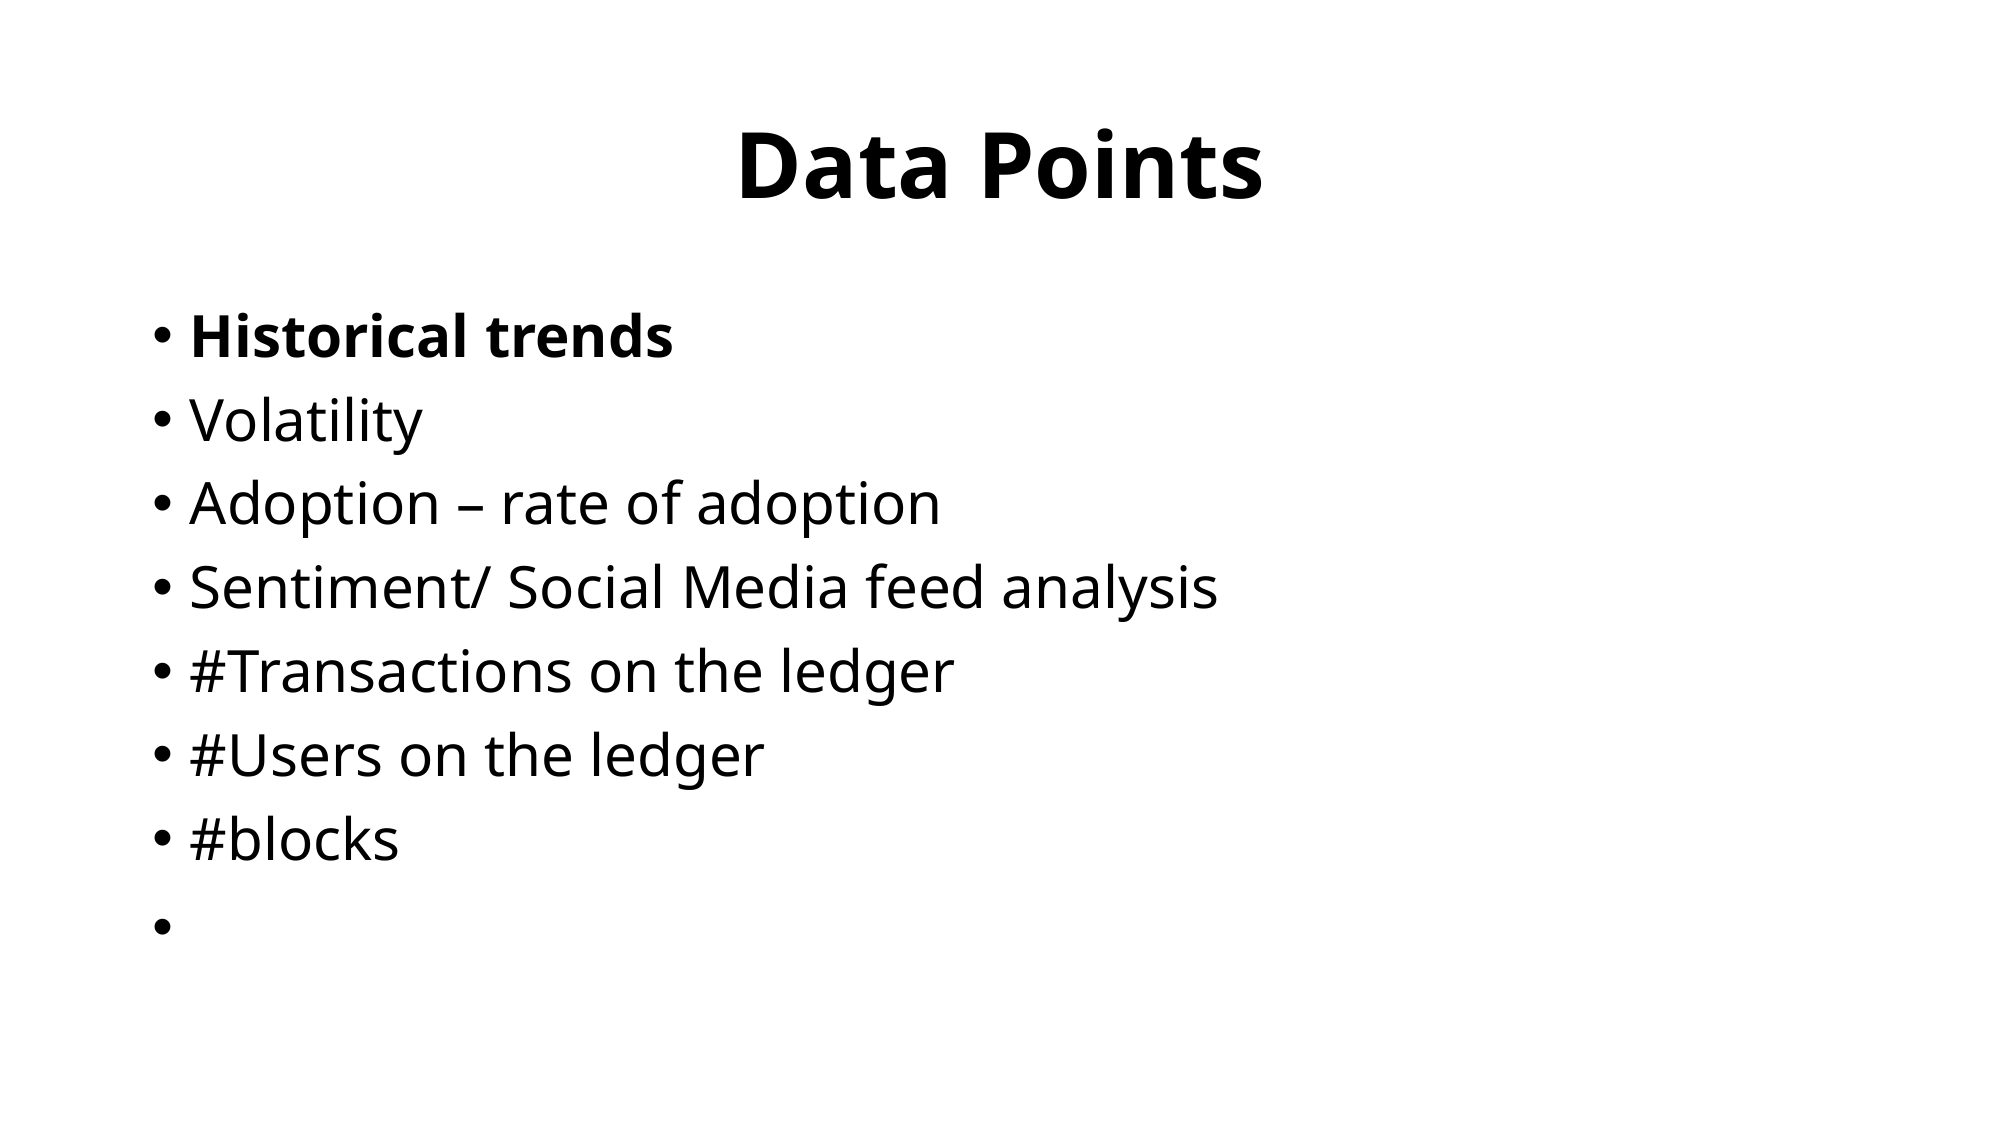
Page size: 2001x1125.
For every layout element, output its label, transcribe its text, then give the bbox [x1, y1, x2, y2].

list Historical trends Volatility Adoption – rate of adoption Sentiment/ Social Media feed analysis #Transactions on the ledger #Users on the ledger #blocks [137, 299, 1863, 1014]
title Data Points [137, 59, 1863, 278]
